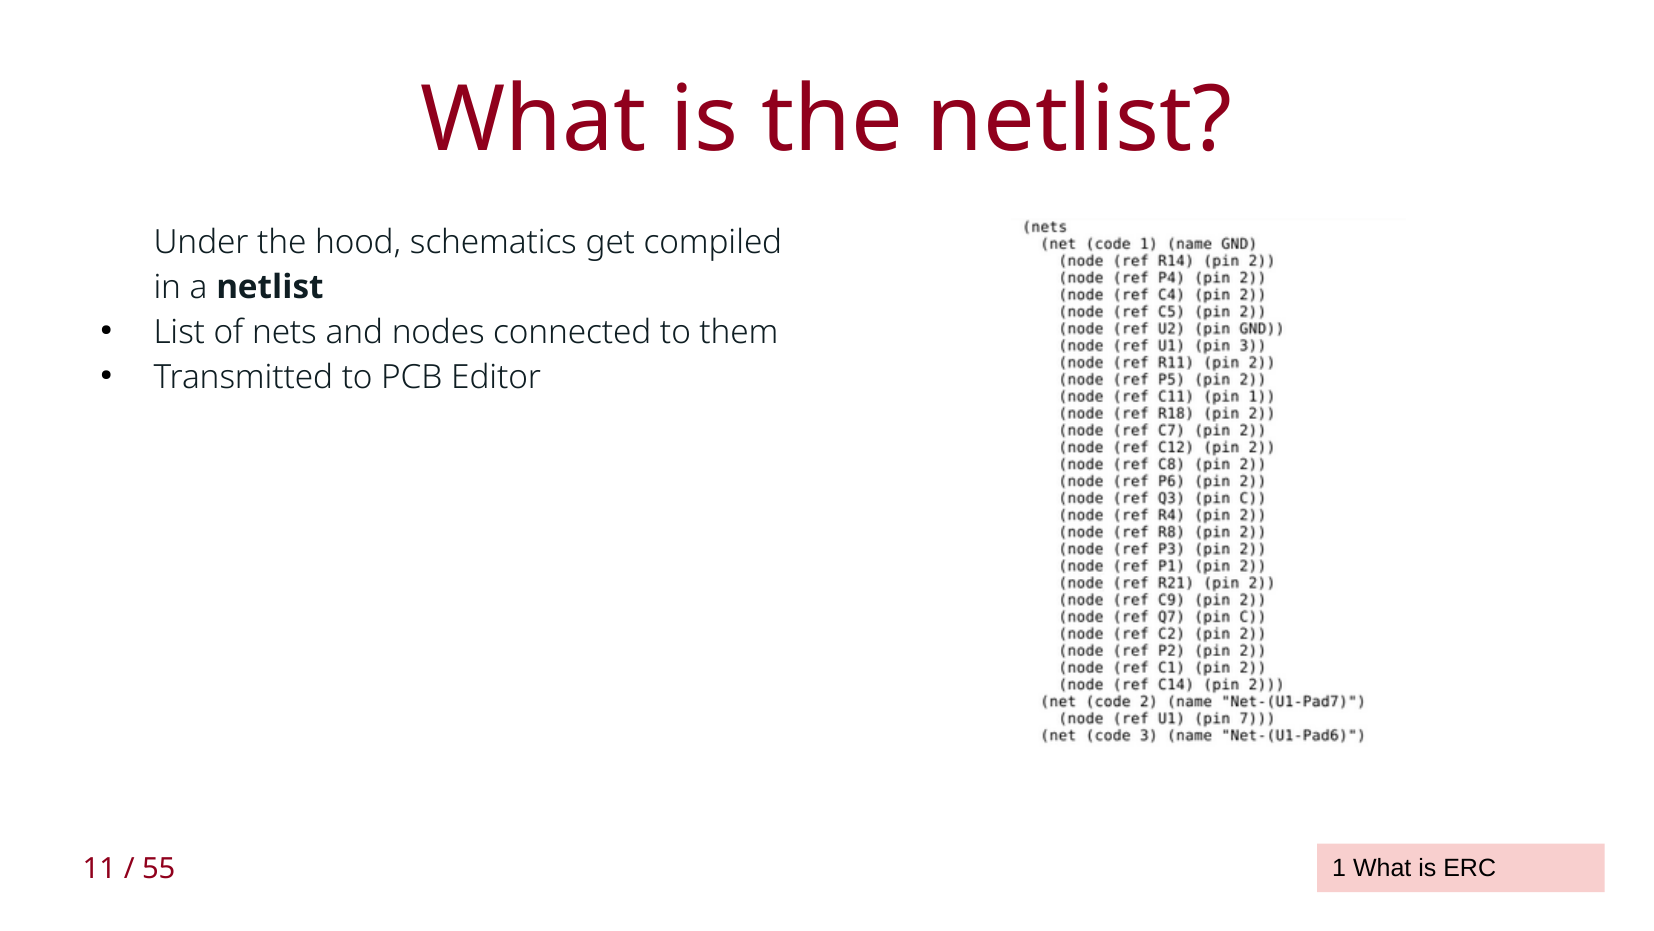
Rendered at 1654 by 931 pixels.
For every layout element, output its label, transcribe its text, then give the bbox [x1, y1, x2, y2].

text_box 1 What is ERC [1317, 843, 1605, 893]
picture [1011, 217, 1406, 758]
title What is the netlist? [82, 37, 1571, 193]
list Under the hood, schematics get compiled in a netlist List of nets and nodes connected to them Transmitted to PCB Editor [82, 217, 809, 758]
